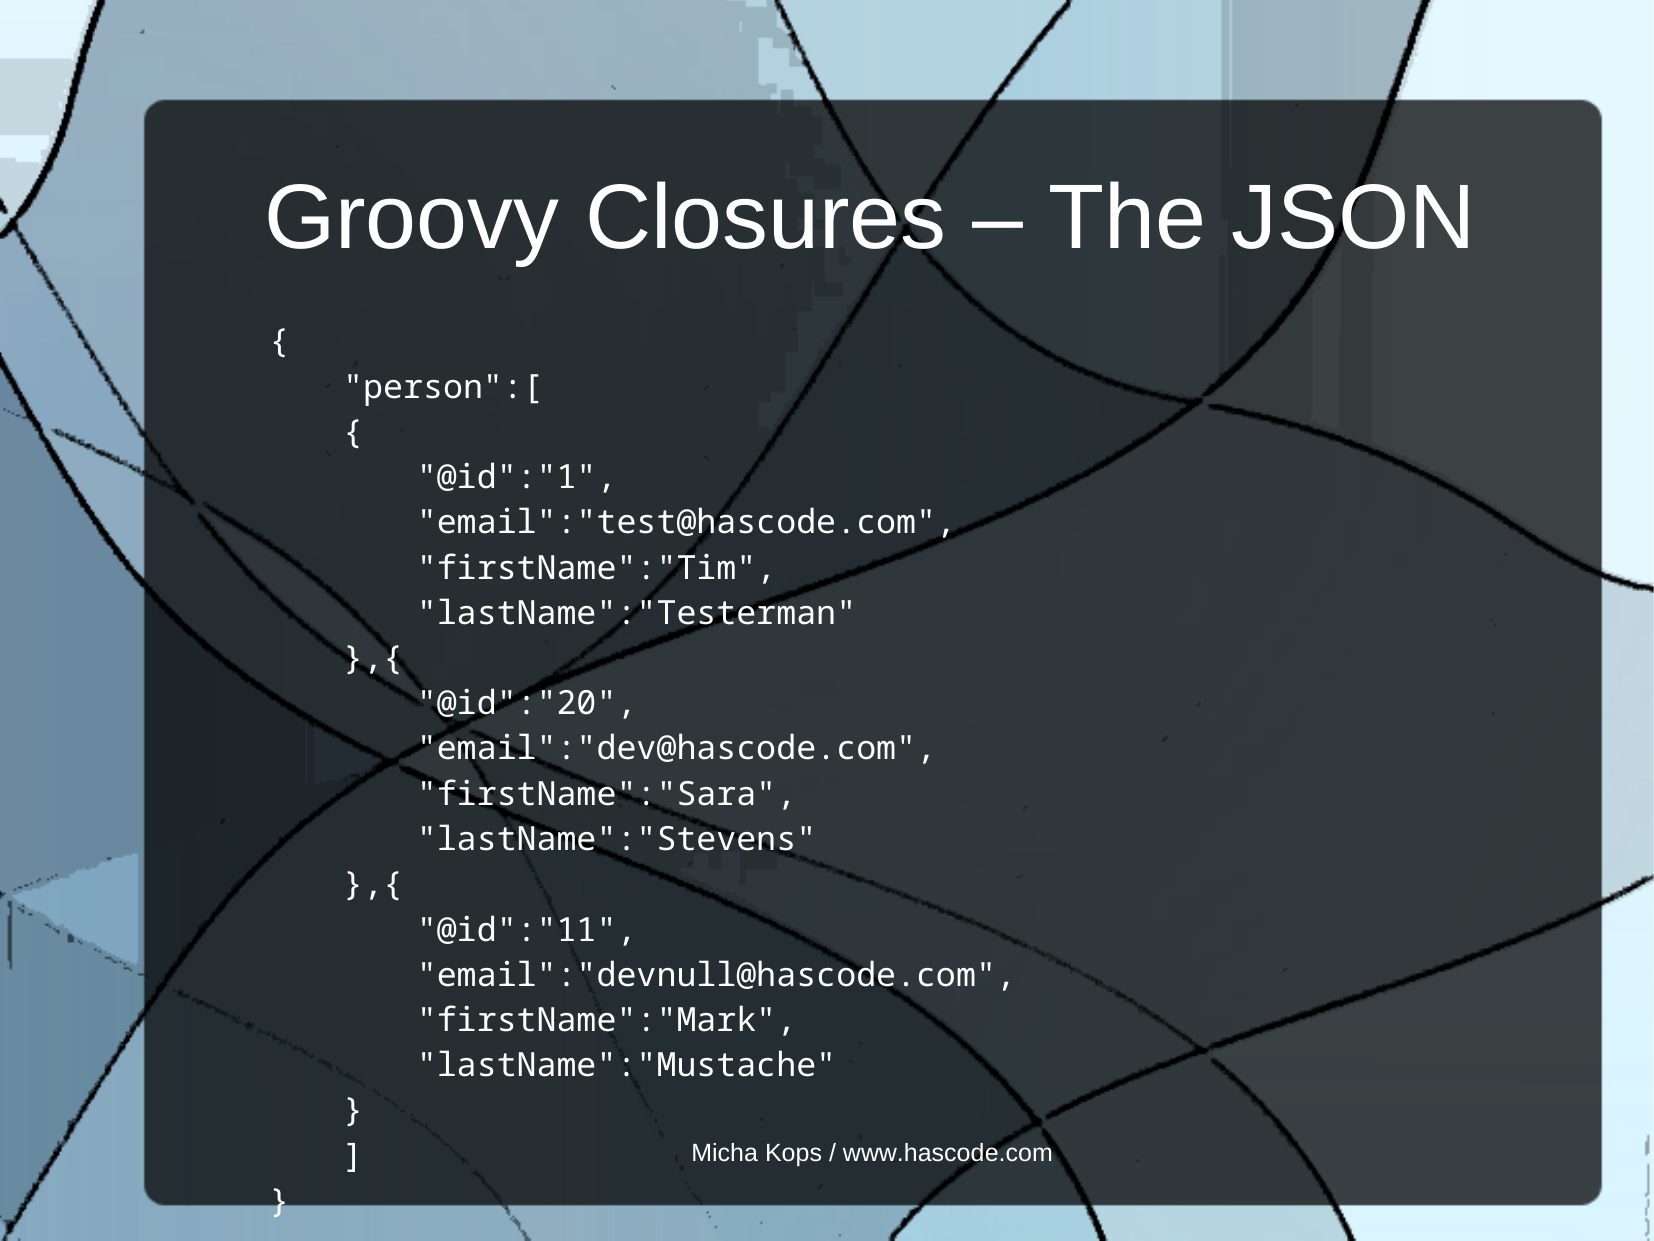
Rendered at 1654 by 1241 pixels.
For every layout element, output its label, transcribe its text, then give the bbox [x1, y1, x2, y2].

text_box { "person":[ { "@id":"1", "email":"test@hascode.com", "firstName":"Tim", "lastName":"Testerman" },{ "@id":"20", "email":"dev@hascode.com", "firstName":"Sara", "lastName":"Stevens" },{ "@id":"11", "email":"devnull@hascode.com", "firstName":"Mark", "lastName":"Mustache" } ] } [254, 310, 1032, 1075]
title Groovy Closures – The JSON [159, 108, 1583, 325]
picture [0, 0, 1654, 1241]
